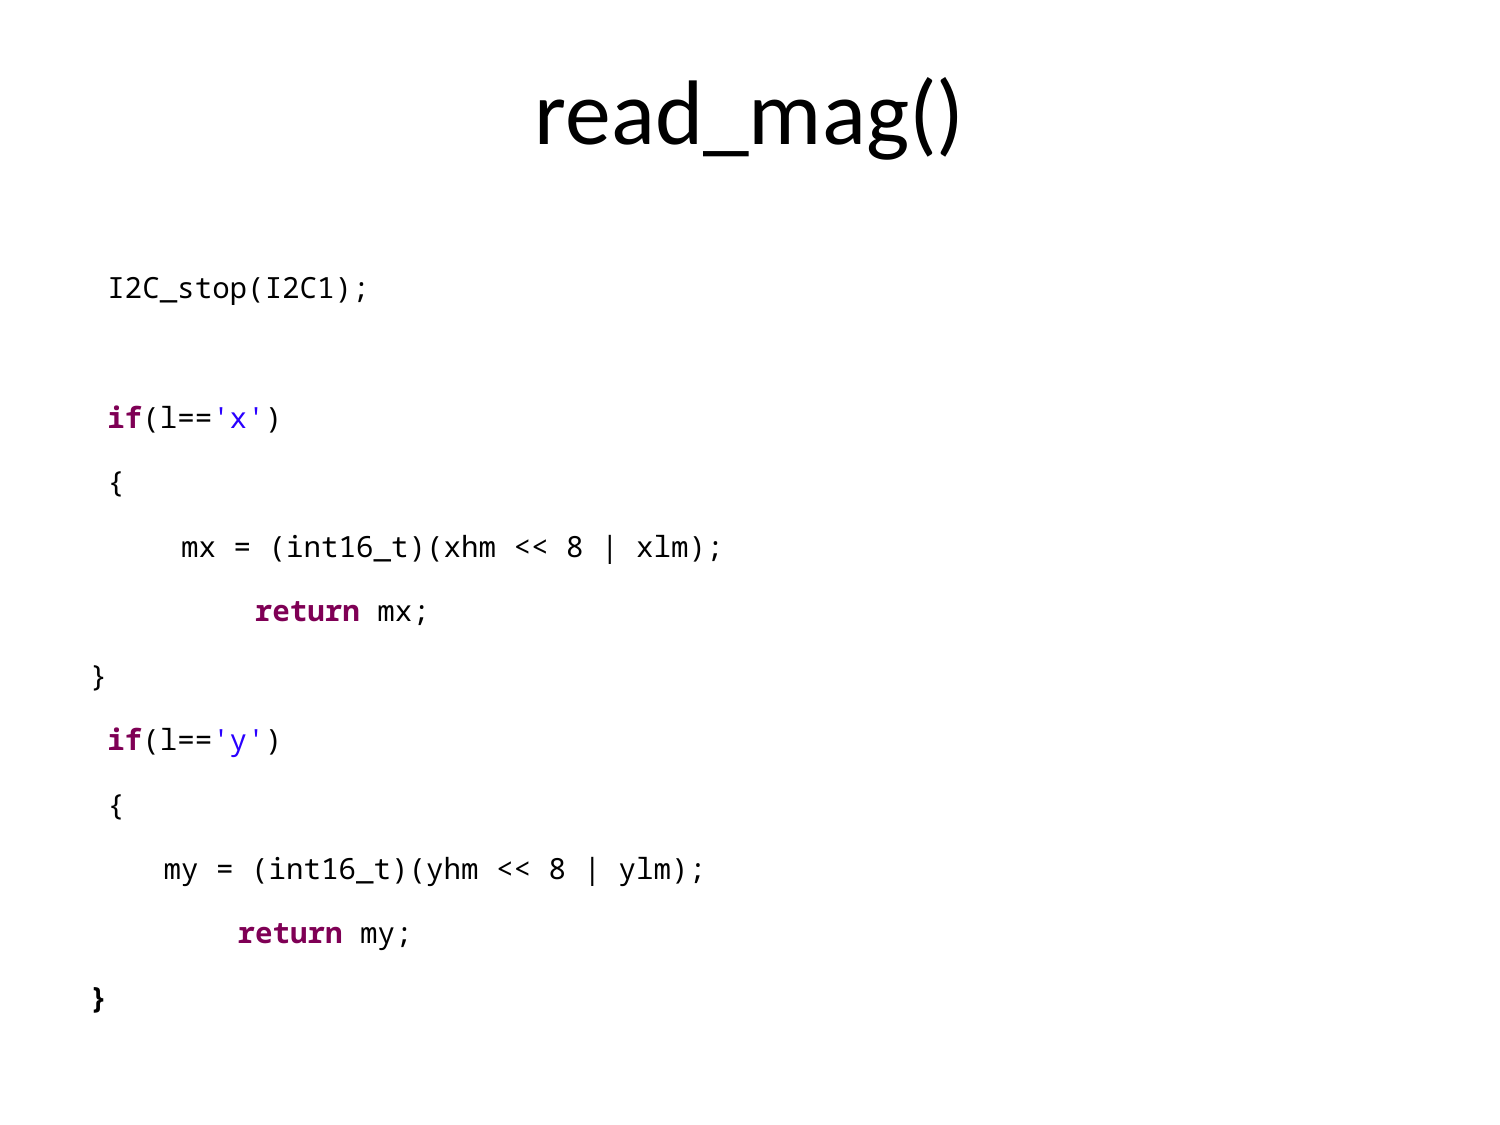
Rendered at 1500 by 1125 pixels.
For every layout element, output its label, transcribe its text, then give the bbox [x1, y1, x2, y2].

title read_mag() [75, 45, 1425, 233]
list I2C_stop(I2C1); if(l=='x') { mx = (int16_t)(xhm << 8 | xlm); return mx; } if(l=='y') { my = (int16_t)(yhm << 8 | ylm); return my; } [75, 262, 1425, 1005]
